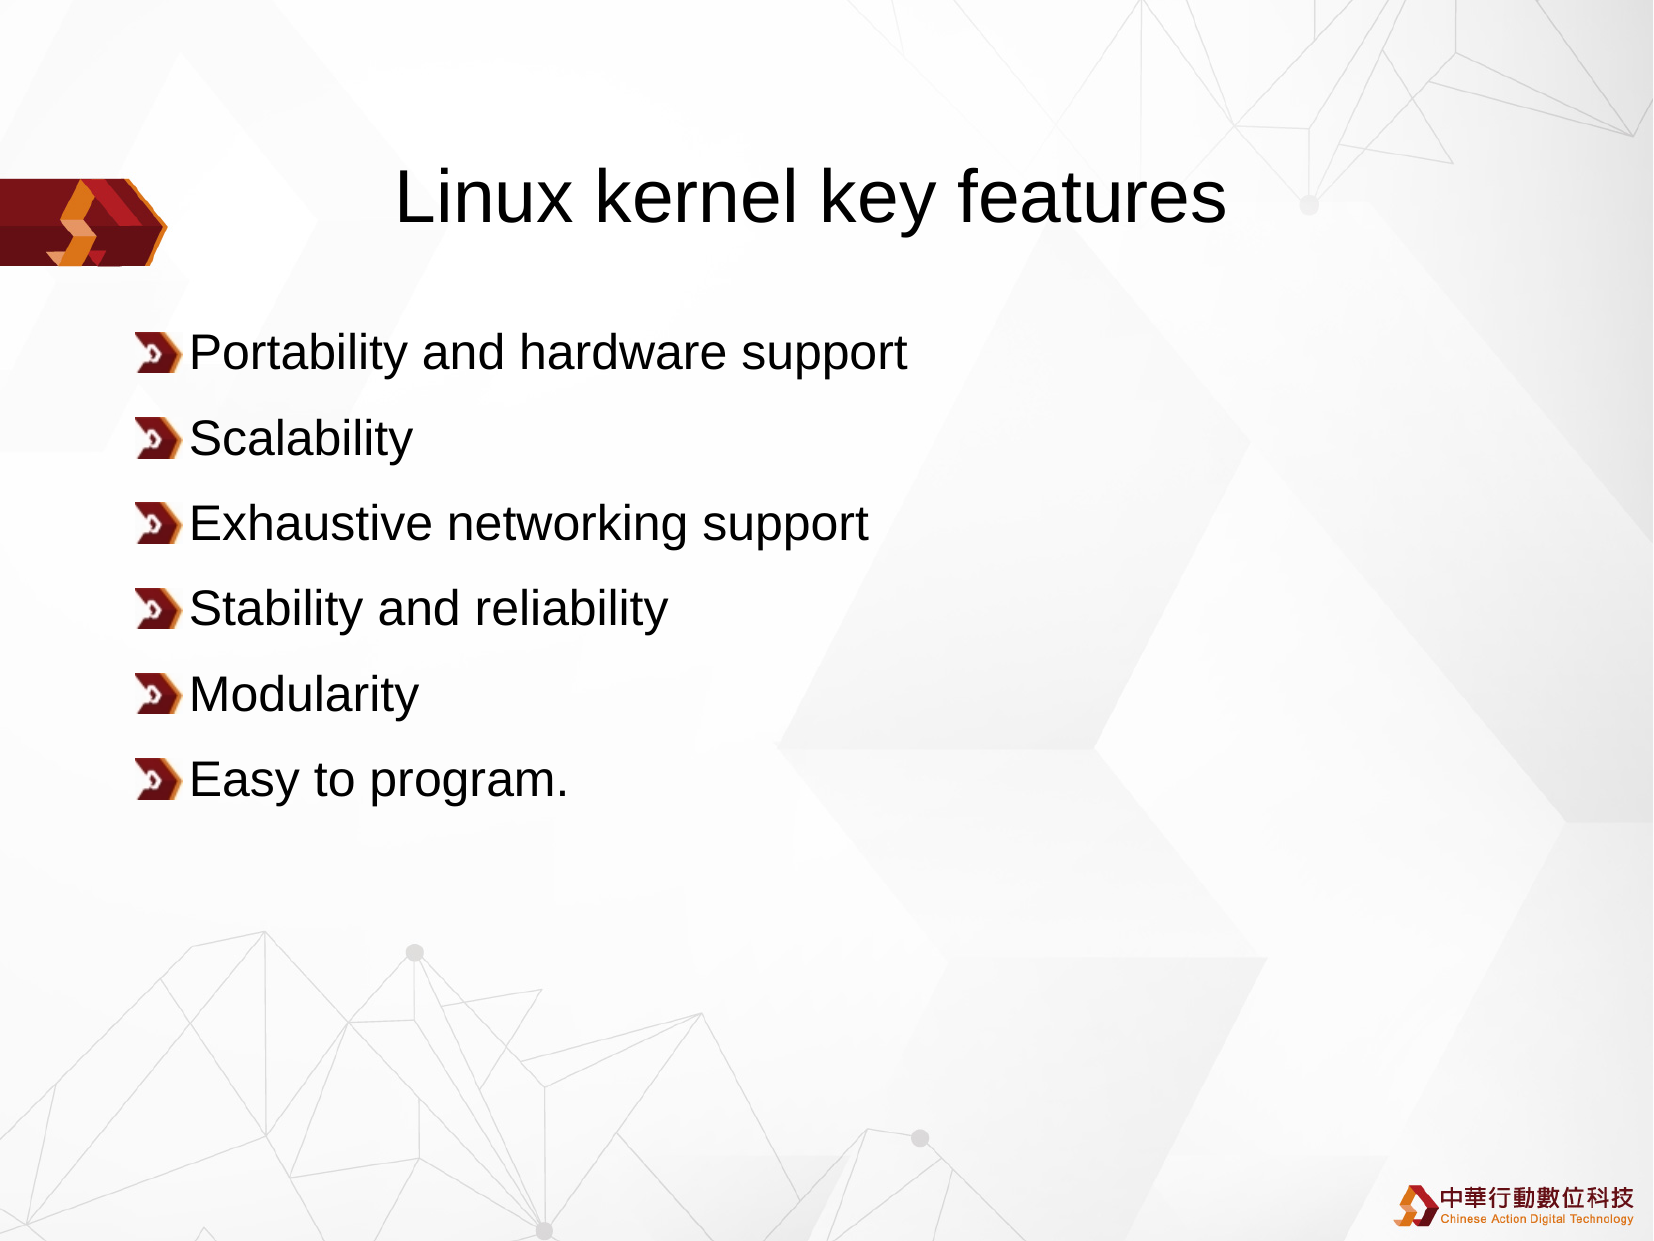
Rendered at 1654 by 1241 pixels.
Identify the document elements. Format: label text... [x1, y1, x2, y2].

picture [0, 0, 1654, 1241]
title Linux kernel key features [117, 112, 1506, 281]
list Portability and hardware support Scalability Exhaustive networking support Stability and reliability Modularity Easy to program. [118, 324, 1571, 1045]
